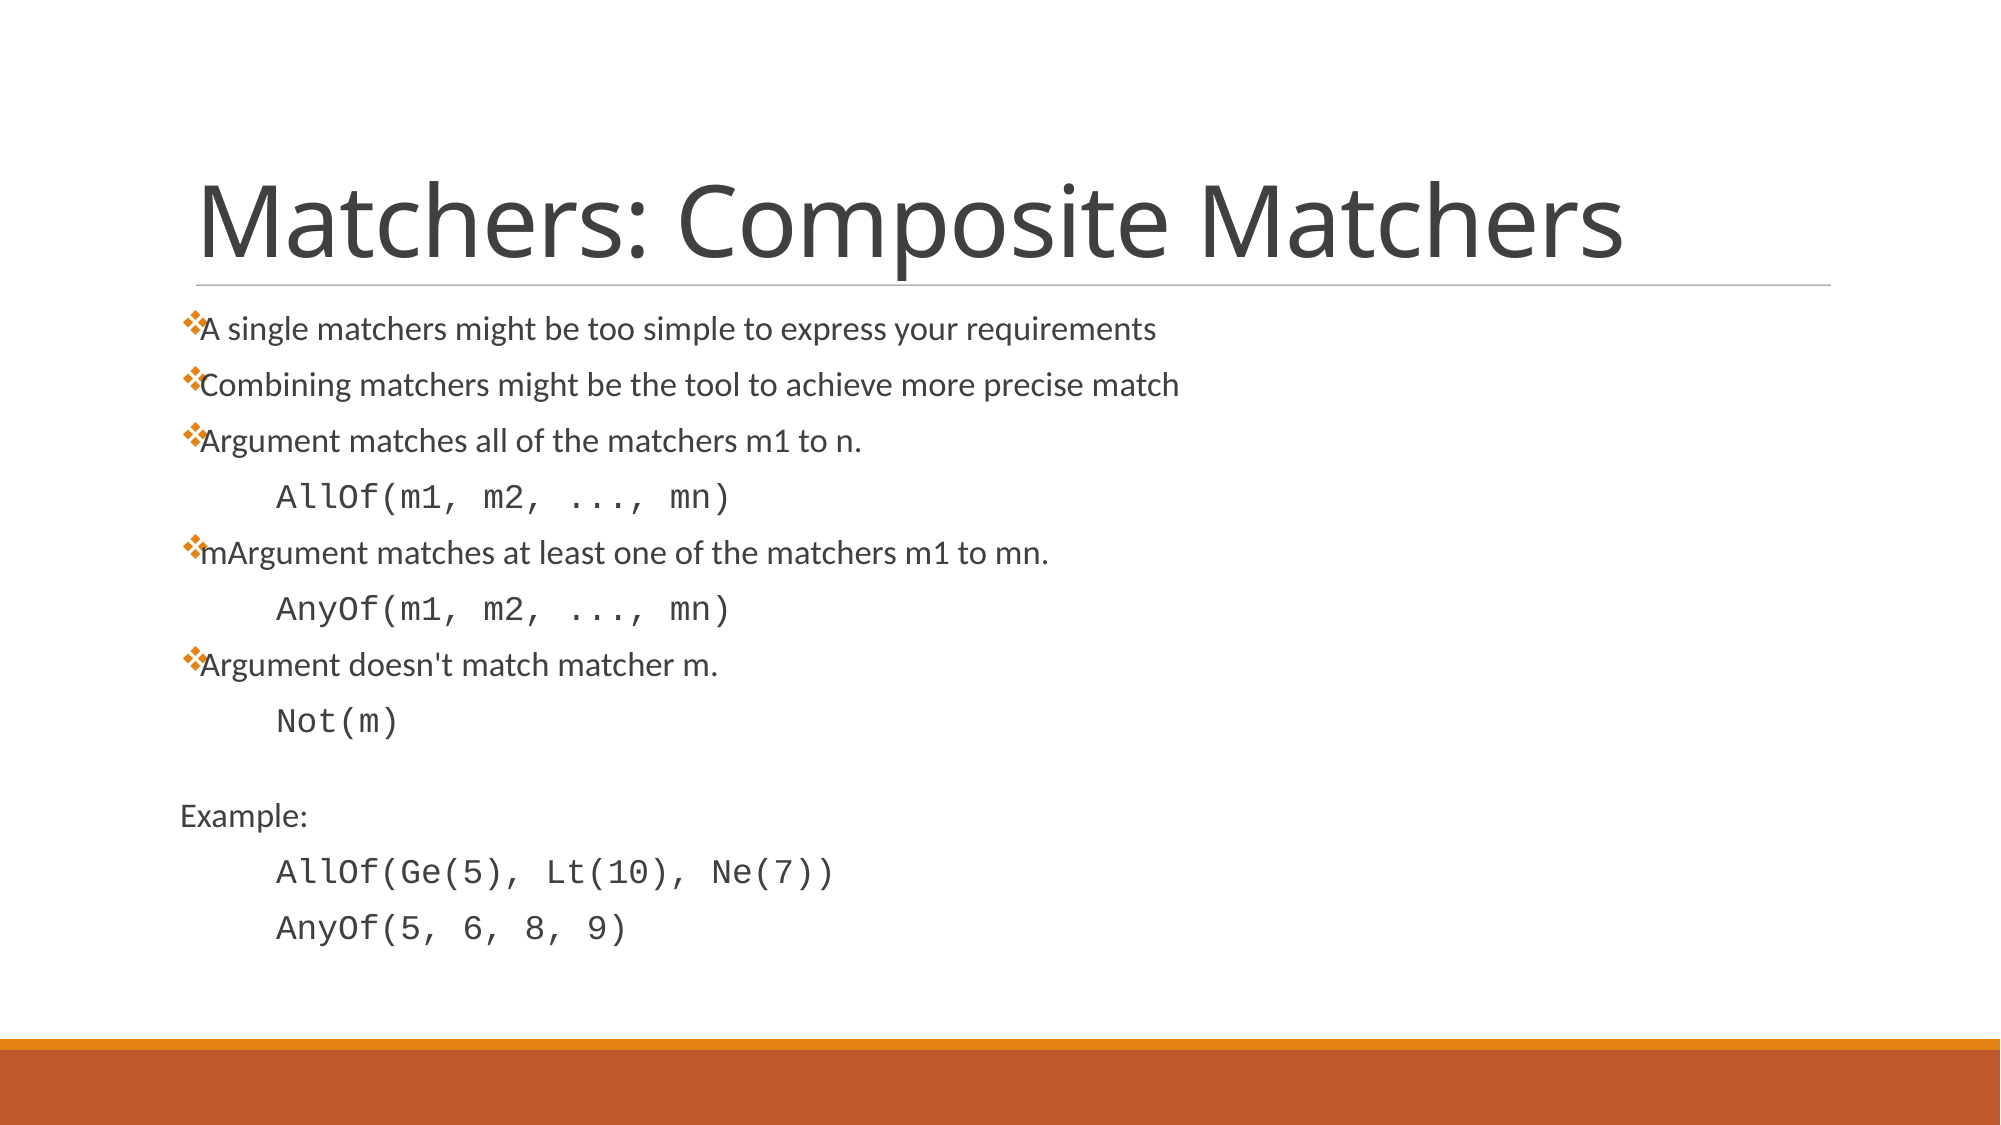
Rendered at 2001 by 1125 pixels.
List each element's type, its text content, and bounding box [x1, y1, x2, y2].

list A single matchers might be too simple to express your requirements Combining matchers might be the tool to achieve more precise match Argument matches all of the matchers m1 to n. AllOf(m1, m2, ..., mn) mArgument matches at least one of the matchers m1 to mn. AnyOf(m1, m2, ..., mn) Argument doesn't match matcher m. Not(m) Example: AllOf(Ge(5), Lt(10), Ne(7)) AnyOf(5, 6, 8, 9) [180, 302, 1830, 963]
title Matchers: Composite Matchers [180, 47, 1830, 285]
